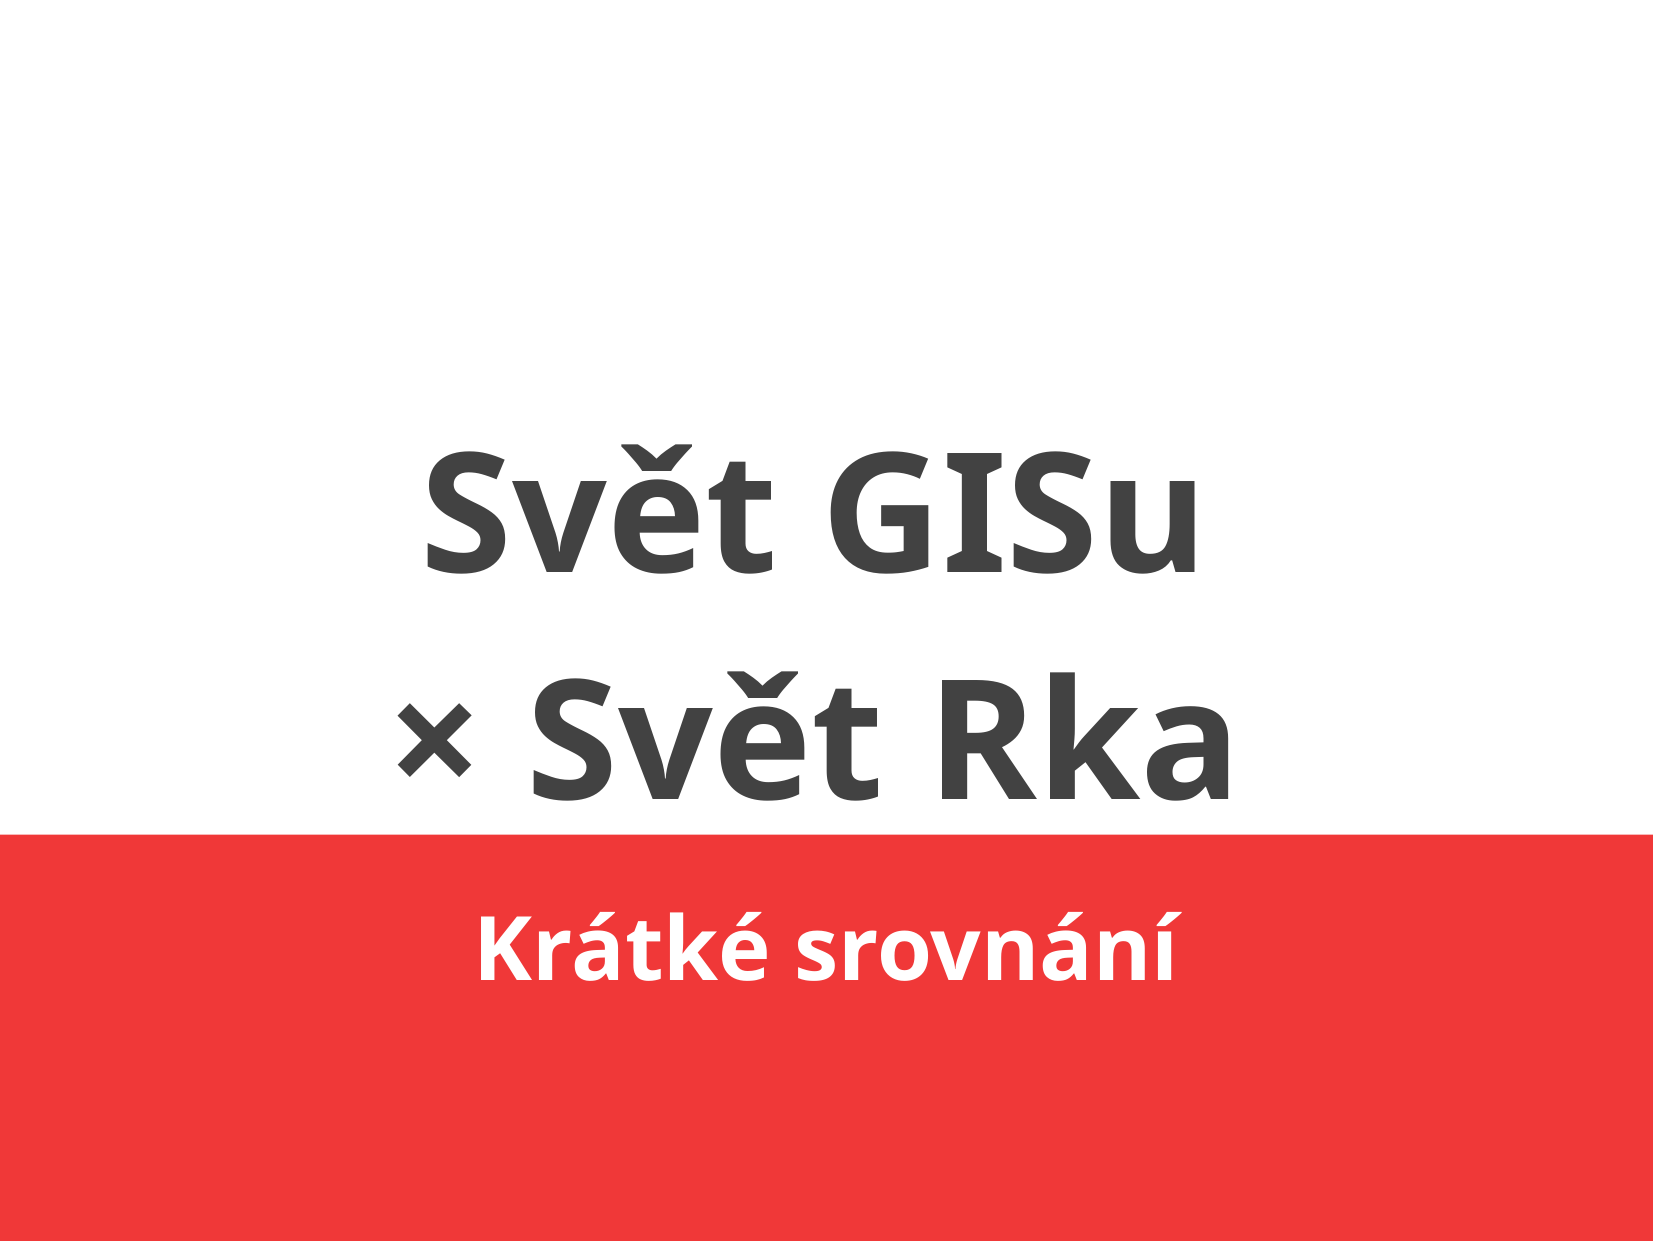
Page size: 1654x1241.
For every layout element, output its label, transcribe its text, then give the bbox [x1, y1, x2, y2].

subtitle Krátké srovnání [82, 881, 1571, 1010]
title Svět GISu × Svět Rka [70, 327, 1559, 915]
